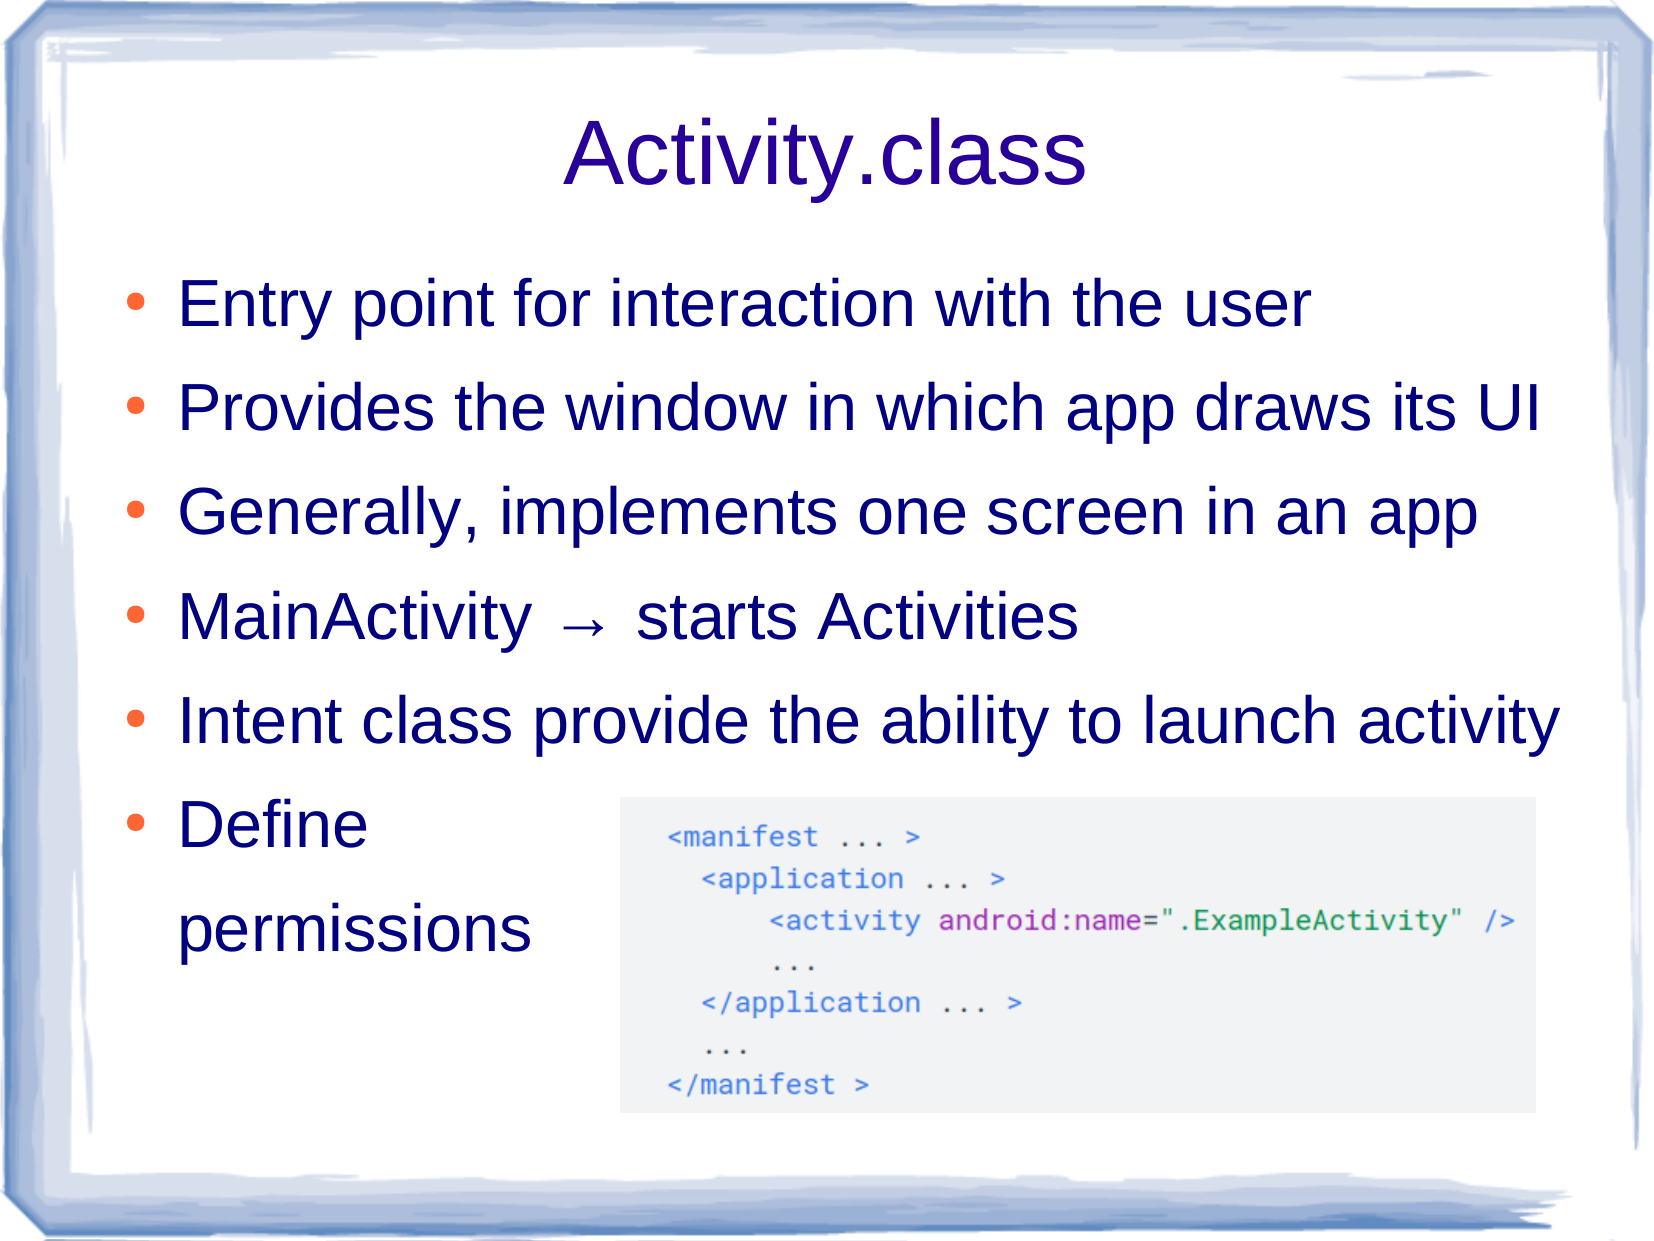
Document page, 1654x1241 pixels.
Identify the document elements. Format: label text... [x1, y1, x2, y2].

picture [0, 0, 1654, 1241]
list Entry point for interaction with the user Provides the window in which app draws its UI Generally, implements one screen in an app MainActivity → starts Activities Intent class provide the ability to launch activity Define permissions [88, 265, 1571, 1071]
title Activity.class [82, 49, 1571, 257]
